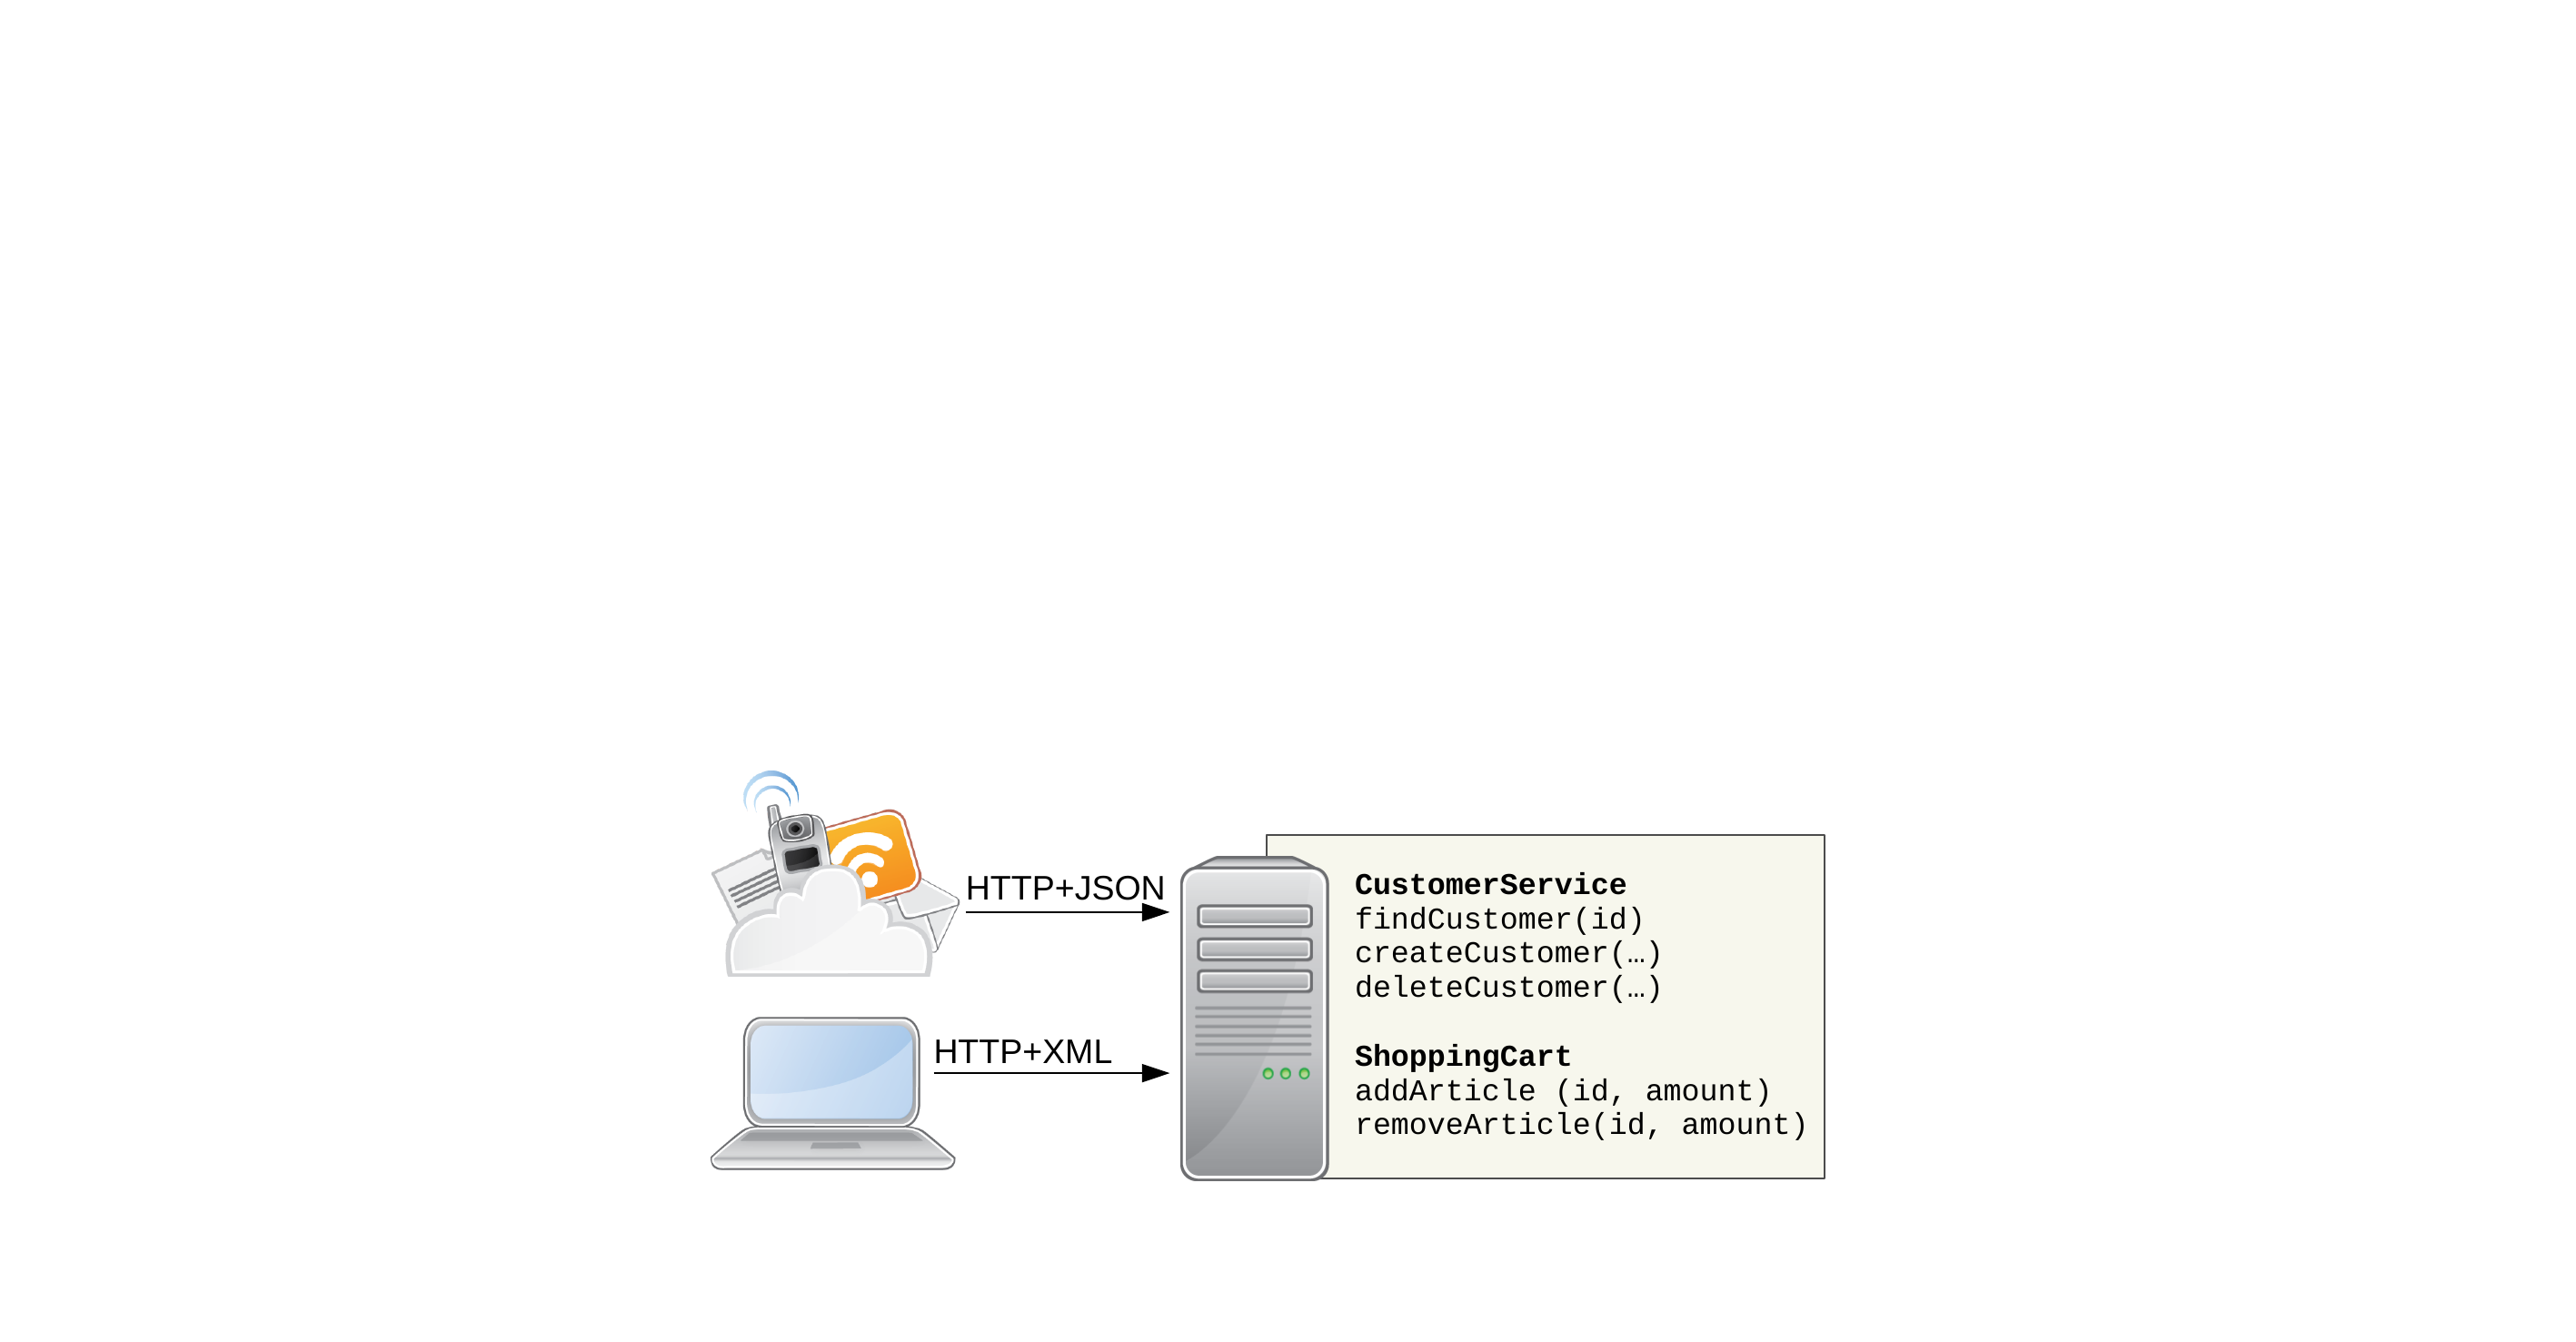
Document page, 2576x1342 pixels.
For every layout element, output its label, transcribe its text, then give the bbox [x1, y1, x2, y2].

picture [1180, 856, 1329, 1181]
picture [700, 1006, 966, 1181]
text_box HTTP+JSON [965, 869, 1167, 910]
picture [711, 770, 966, 977]
text_box [1266, 834, 1825, 1178]
text_box HTTP+XML [933, 1032, 1113, 1074]
text_box CustomerService findCustomer(id) createCustomer(…) deleteCustomer(…) ShoppingCart addArticle (id, amount) removeArticle(id, amount) [1341, 862, 1824, 1151]
